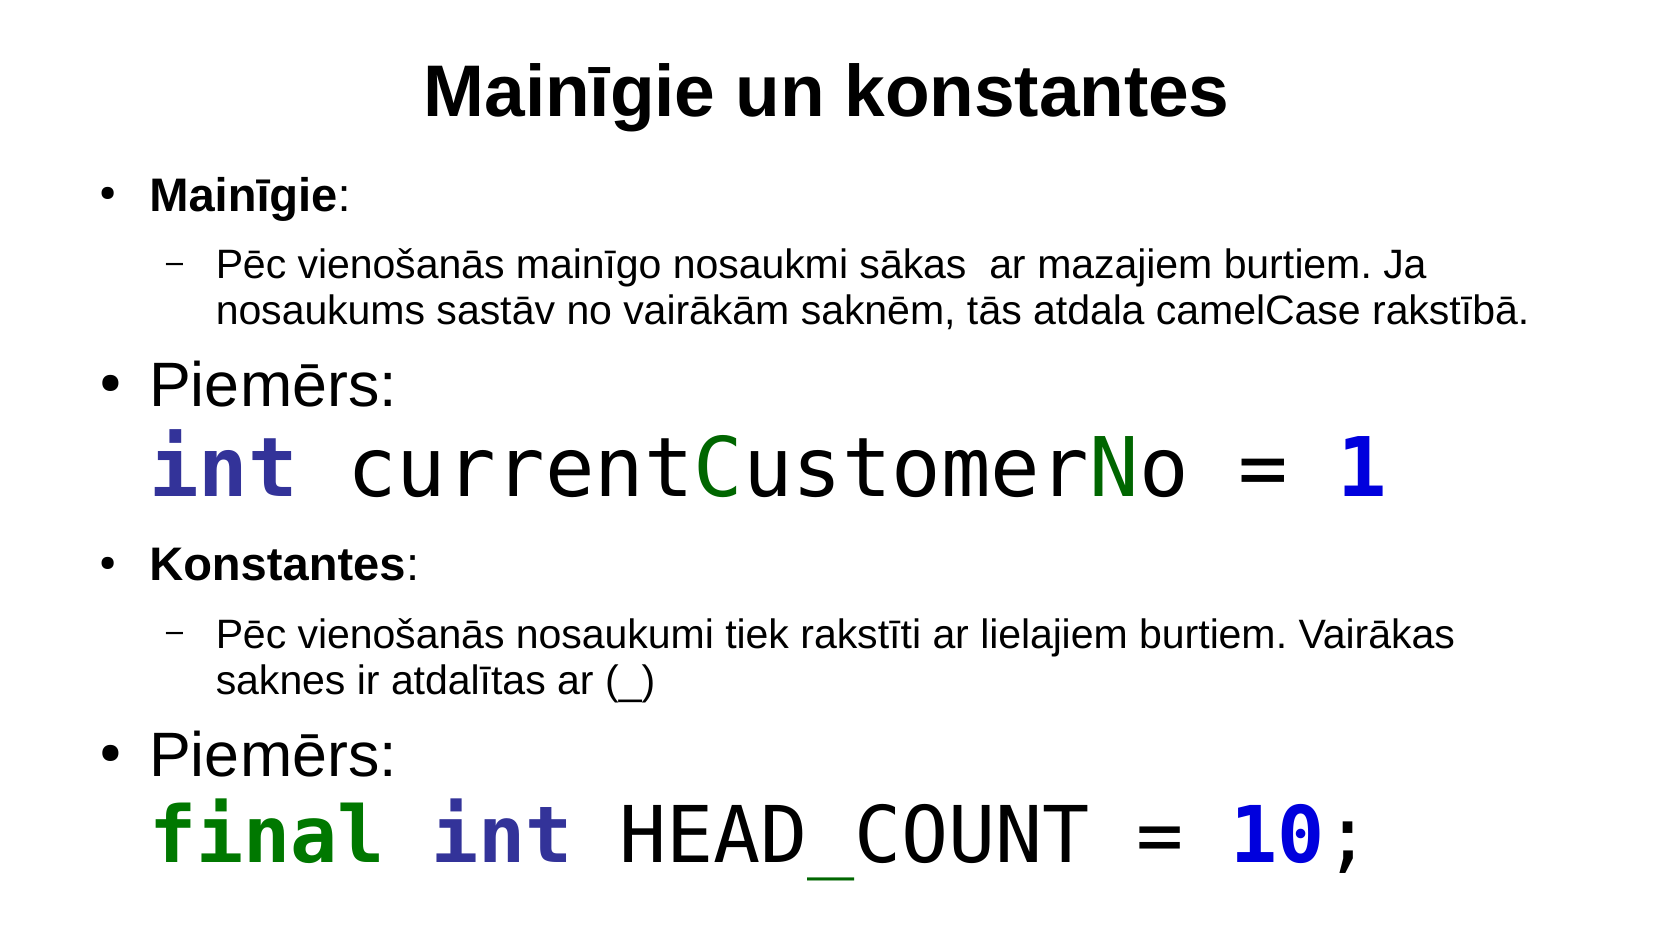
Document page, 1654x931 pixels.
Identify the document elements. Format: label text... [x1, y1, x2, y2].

title Mainīgie un konstantes [82, 37, 1571, 147]
list Mainīgie: Pēc vienošanās mainīgo nosaukmi sākas ar mazajiem burtiem. Ja nosaukums sastāv no vairākām saknēm, tās atdala camelCase rakstībā. Piemērs: int currentCustomerNo = 1 Konstantes: Pēc vienošanās nosaukumi tiek rakstīti ar lielajiem burtiem. Vairākas saknes ir atdalītas ar (_) Piemērs: final int HEAD_COUNT = 10; [82, 168, 1538, 889]
